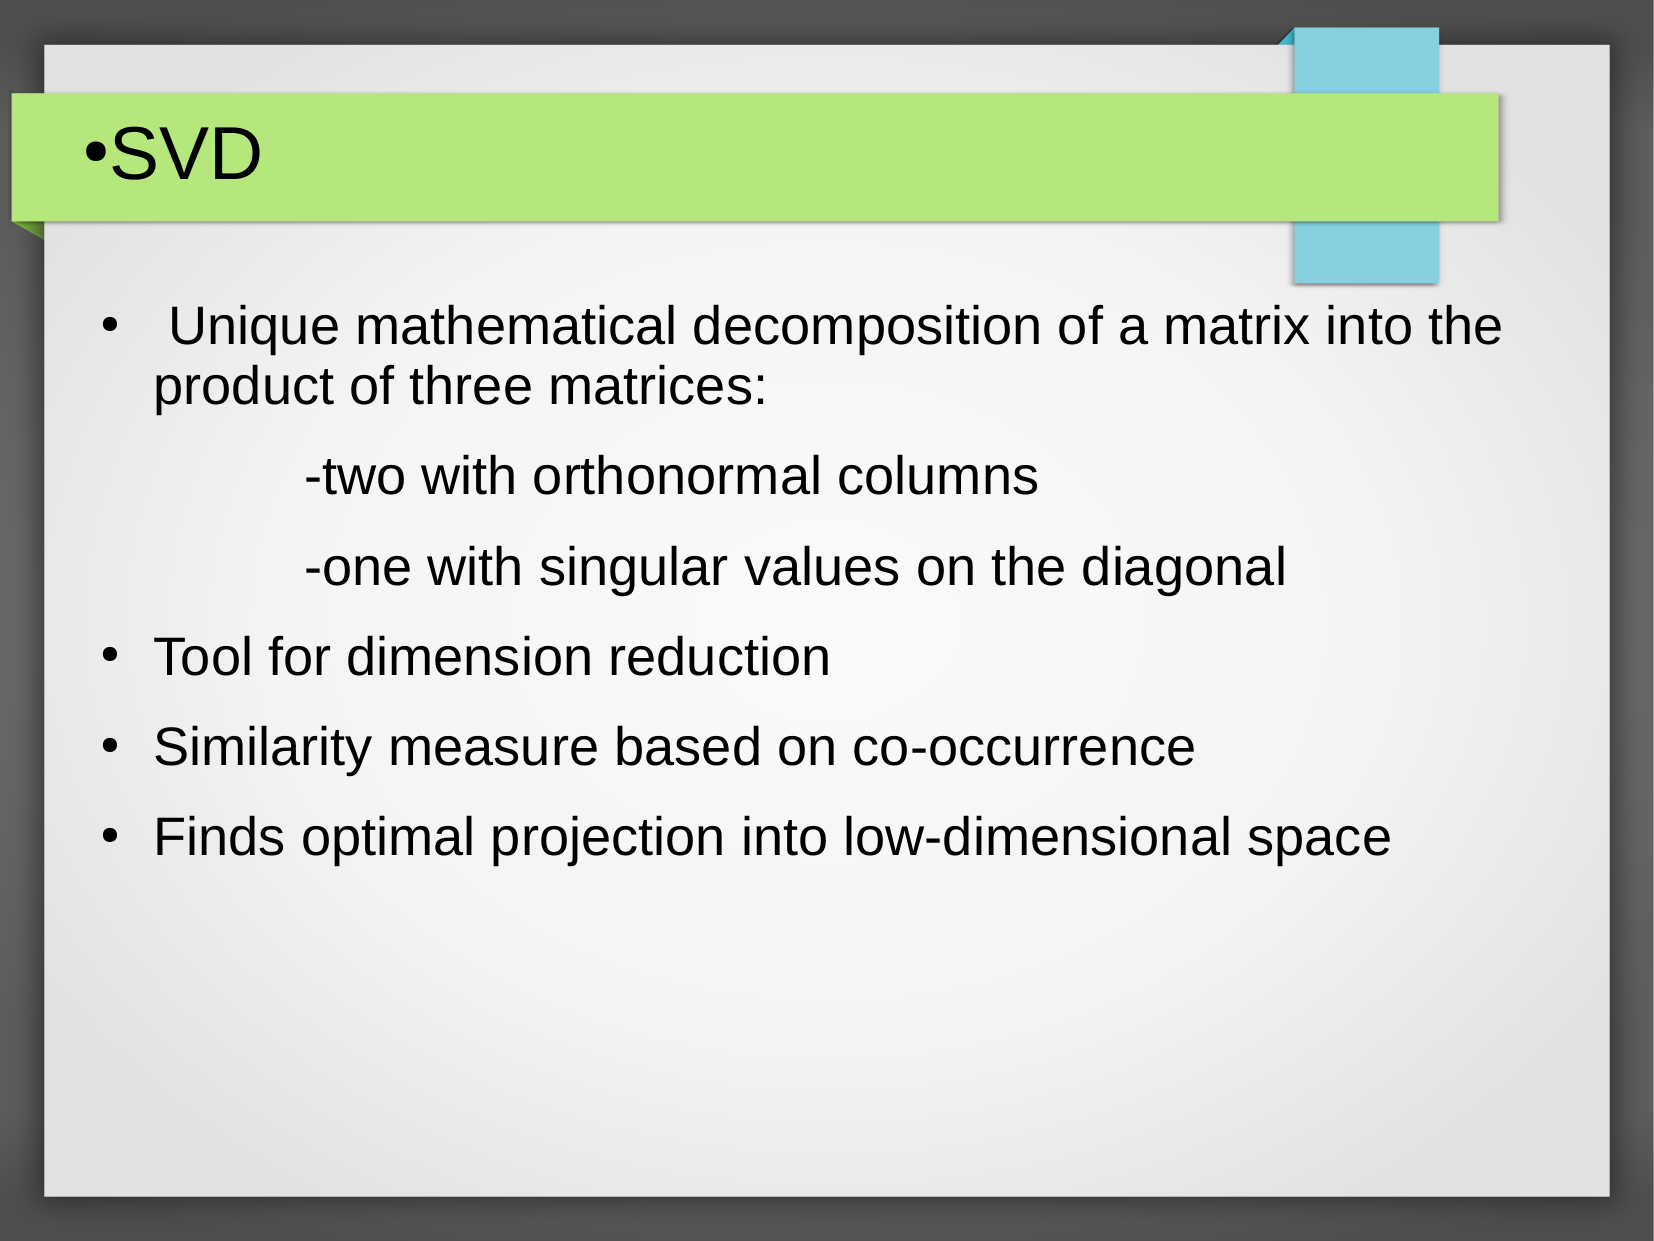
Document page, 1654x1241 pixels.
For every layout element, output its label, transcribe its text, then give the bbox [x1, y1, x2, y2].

title SVD [82, 94, 1264, 213]
list Unique mathematical decomposition of a matrix into the product of three matrices: -two with orthonormal columns -one with singular values on the diagonal Tool for dimension reduction Similarity measure based on co-occurrence Finds optimal projection into low-dimensional space [82, 295, 1571, 1015]
picture [0, 0, 1654, 1241]
